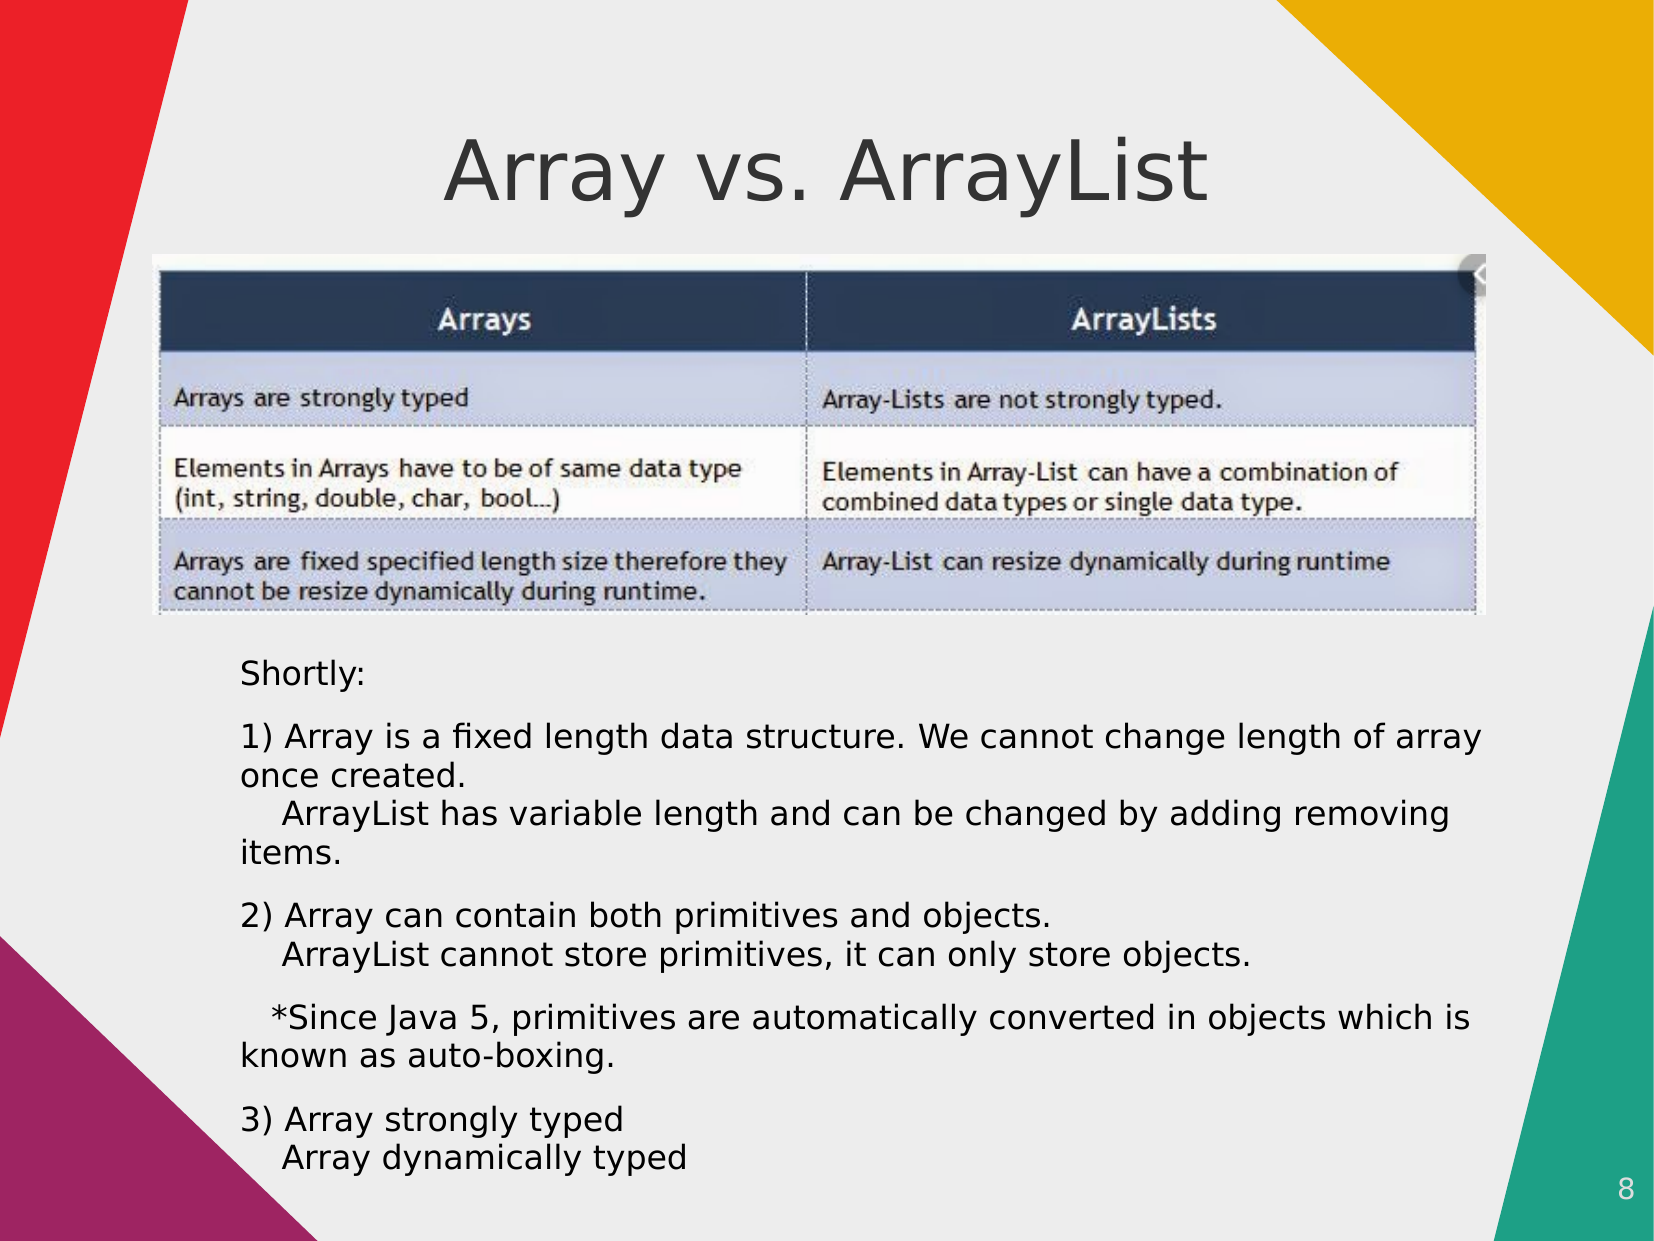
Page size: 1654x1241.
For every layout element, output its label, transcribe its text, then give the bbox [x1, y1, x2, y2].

title Array vs. ArrayList [114, 73, 1539, 271]
text_box Shortly: 1) Array is a fixed length data structure. We cannot change length of array once created. ArrayList has variable length and can be changed by adding removing items. 2) Array can contain both primitives and objects. ArrayList cannot store primitives, it can only store objects. *Since Java 5, primitives are automatically converted in objects which is known as auto-boxing. 3) Array strongly typed Array dynamically typed [225, 647, 1560, 1186]
picture [152, 254, 1486, 616]
